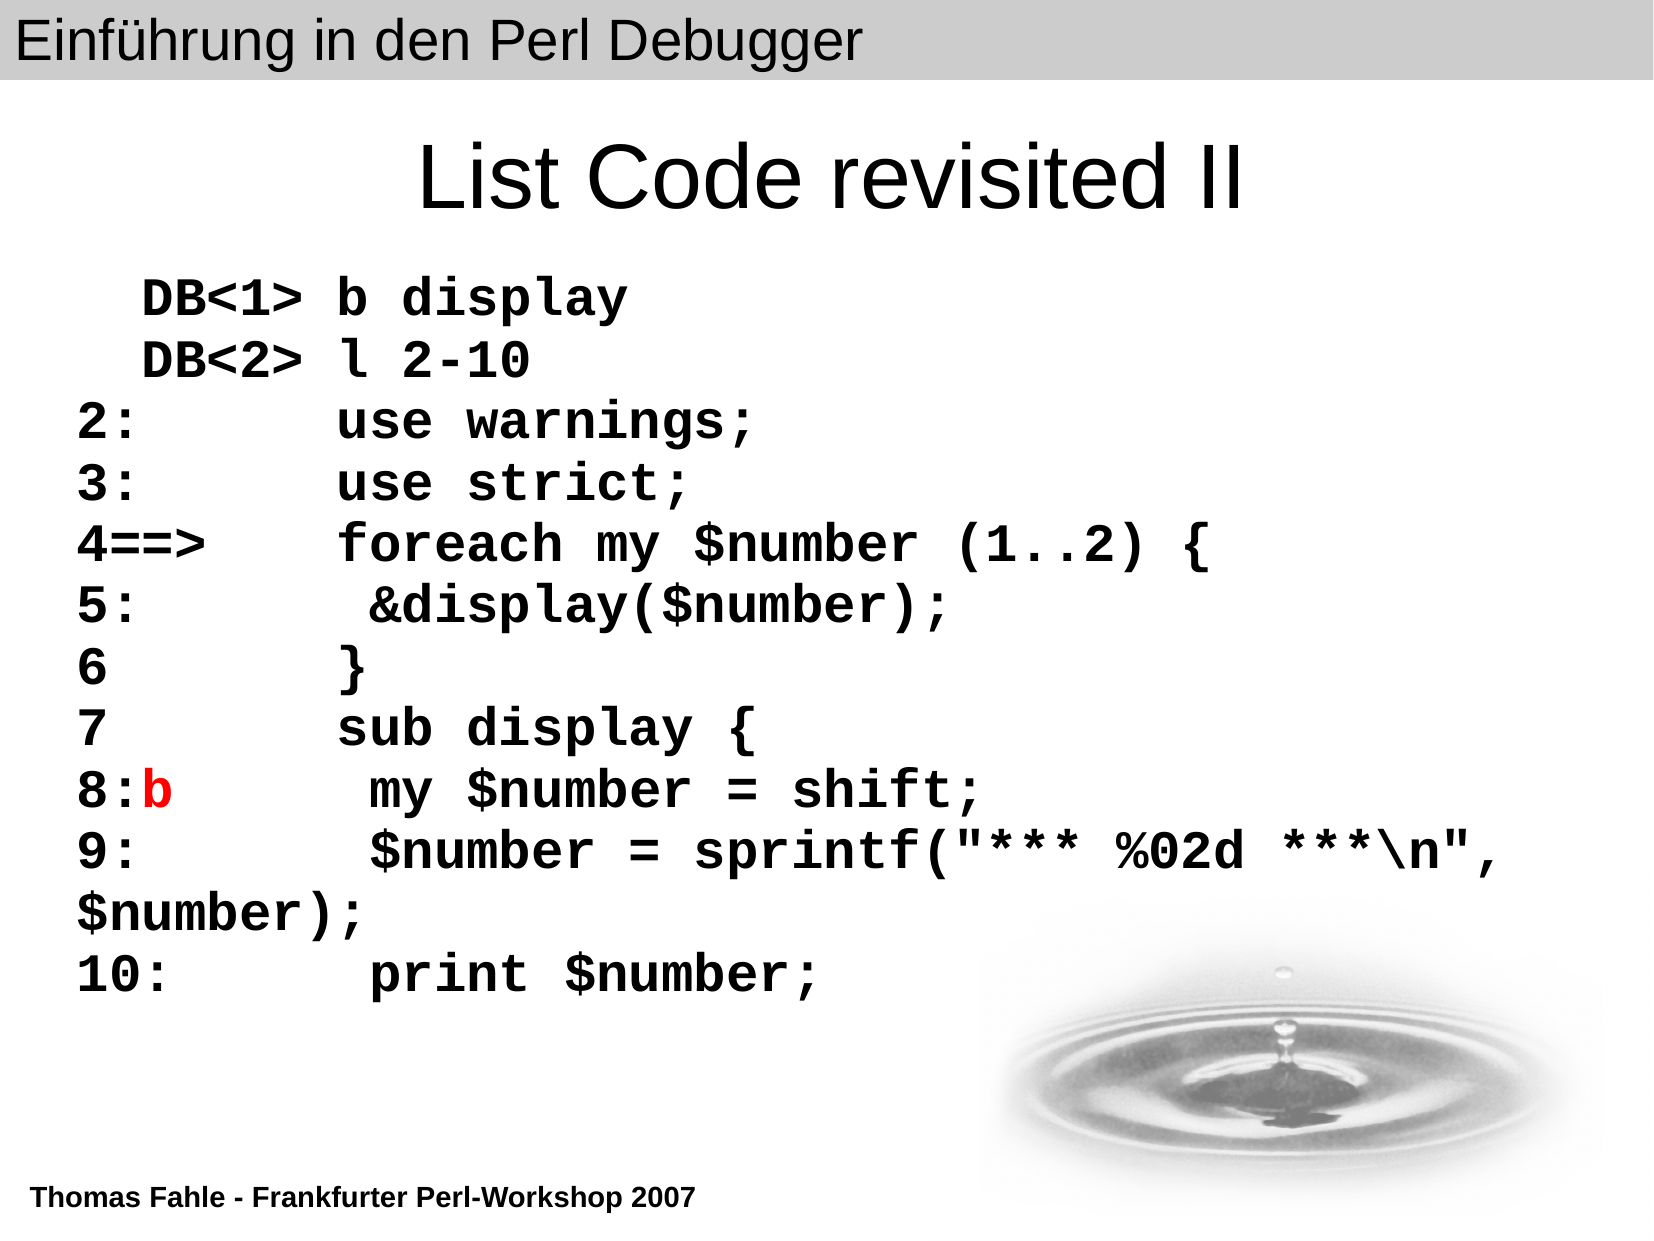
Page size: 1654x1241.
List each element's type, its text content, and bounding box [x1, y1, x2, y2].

title List Code revisited II [88, 118, 1577, 237]
picture [0, 80, 1654, 1241]
subtitle DB<1> b display DB<2> l 2-10 2: use warnings; 3: use strict; 4==> foreach my $number (1..2) { 5: &display($number); 6 } 7 sub display { 8:b my $number = shift; 9: $number = sprintf("*** %02d ***\n",$number); 10: print $number; [76, 268, 1565, 1010]
